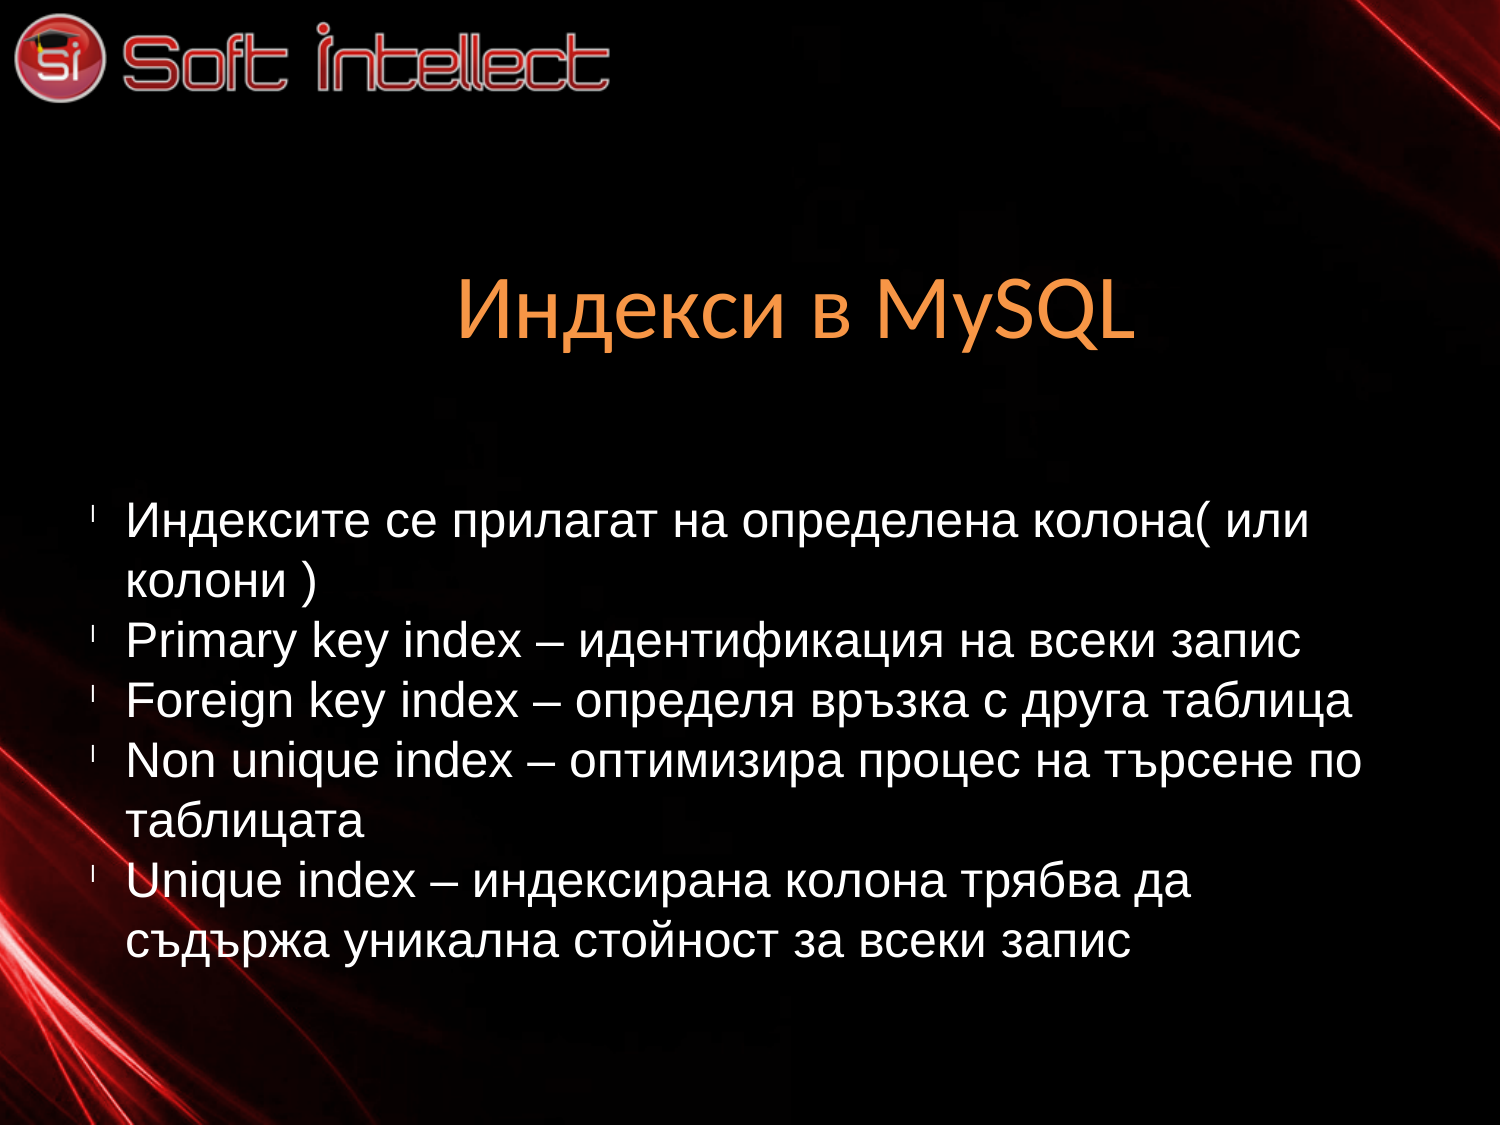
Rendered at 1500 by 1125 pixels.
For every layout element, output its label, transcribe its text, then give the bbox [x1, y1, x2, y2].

text_box Индекси в MySQL [158, 181, 1434, 422]
text_box Индексите се прилагат на определена колона( или колони ) Primary key index – идентификация на всеки запис Foreign key index – определя връзка с друга таблица Non unique index – оптимизира процес на търсене по таблицата Unique index – индексирана колона трябва да съдържа уникална стойност за всеки запис [75, 479, 1425, 928]
picture [0, 0, 1500, 1125]
